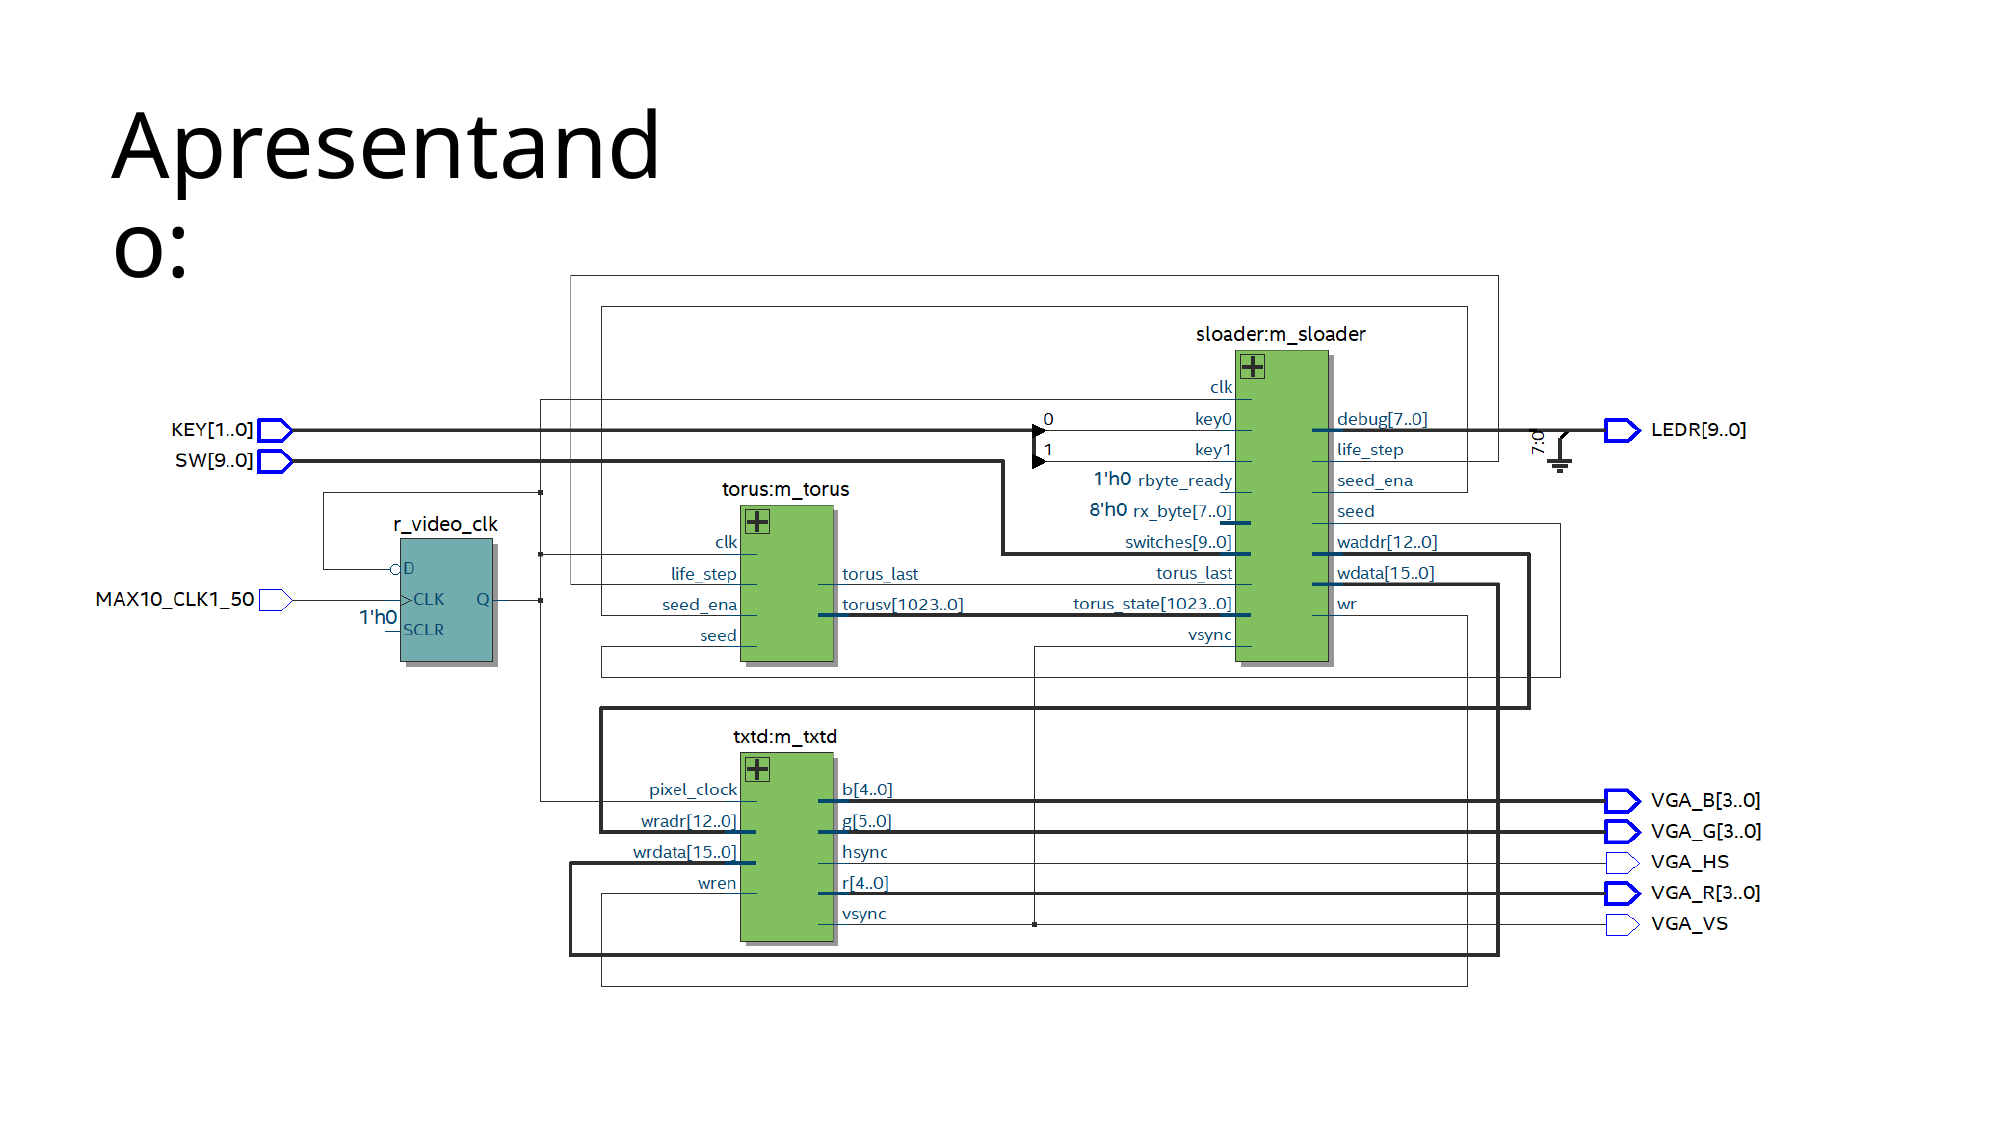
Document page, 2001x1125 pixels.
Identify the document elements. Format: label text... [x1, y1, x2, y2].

picture [96, 196, 1809, 1021]
title Apresentando: [96, 70, 721, 326]
